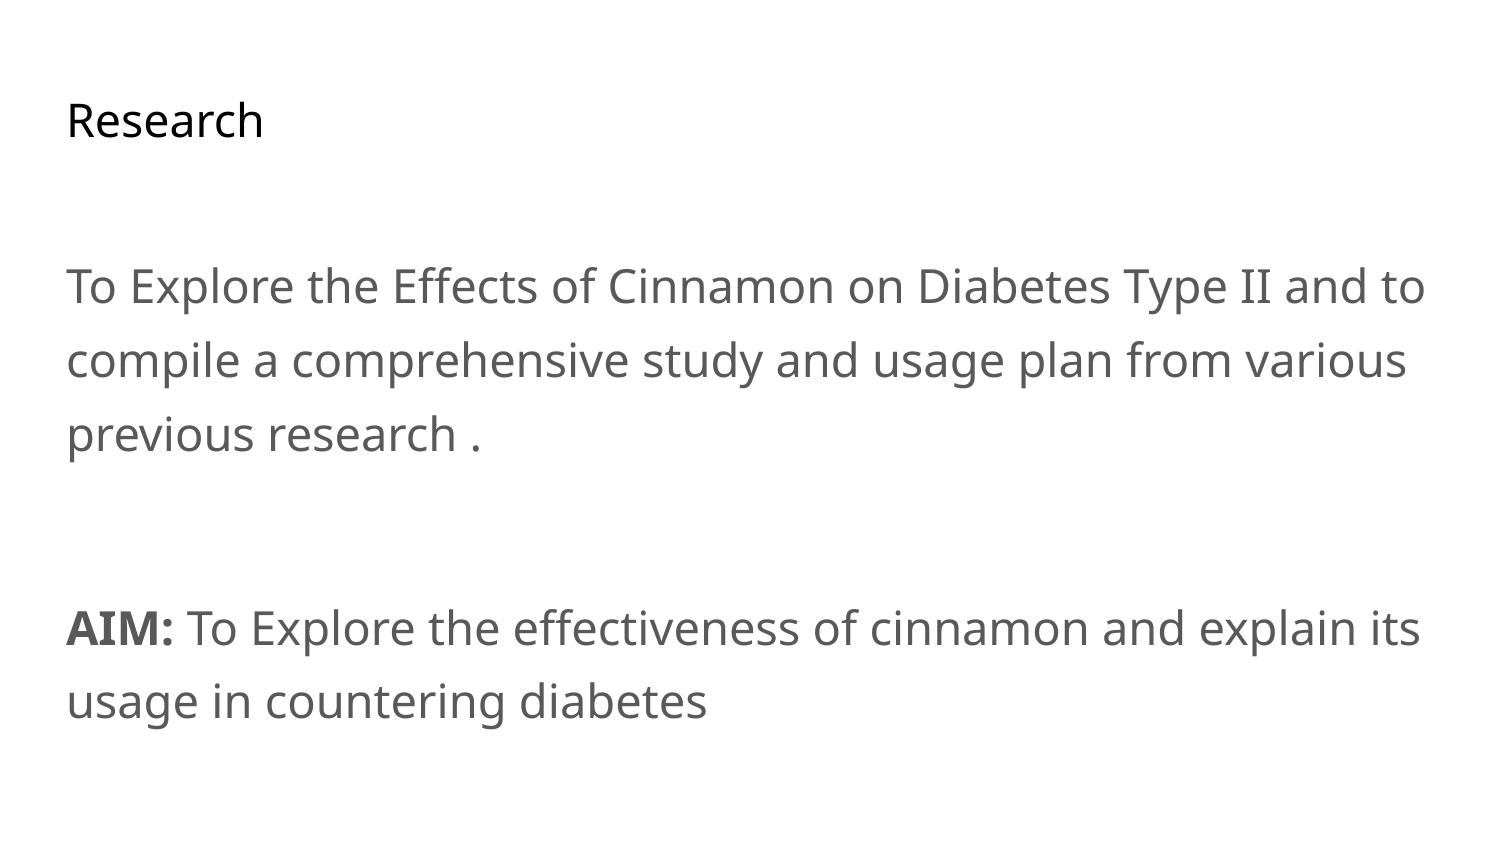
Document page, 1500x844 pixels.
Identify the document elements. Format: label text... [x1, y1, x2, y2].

list To Explore the Effects of Cinnamon on Diabetes Type II and to compile a comprehensive study and usage plan from various previous research . AIM: To Explore the effectiveness of cinnamon and explain its usage in countering diabetes [51, 229, 1449, 750]
title Research [51, 72, 1449, 167]
